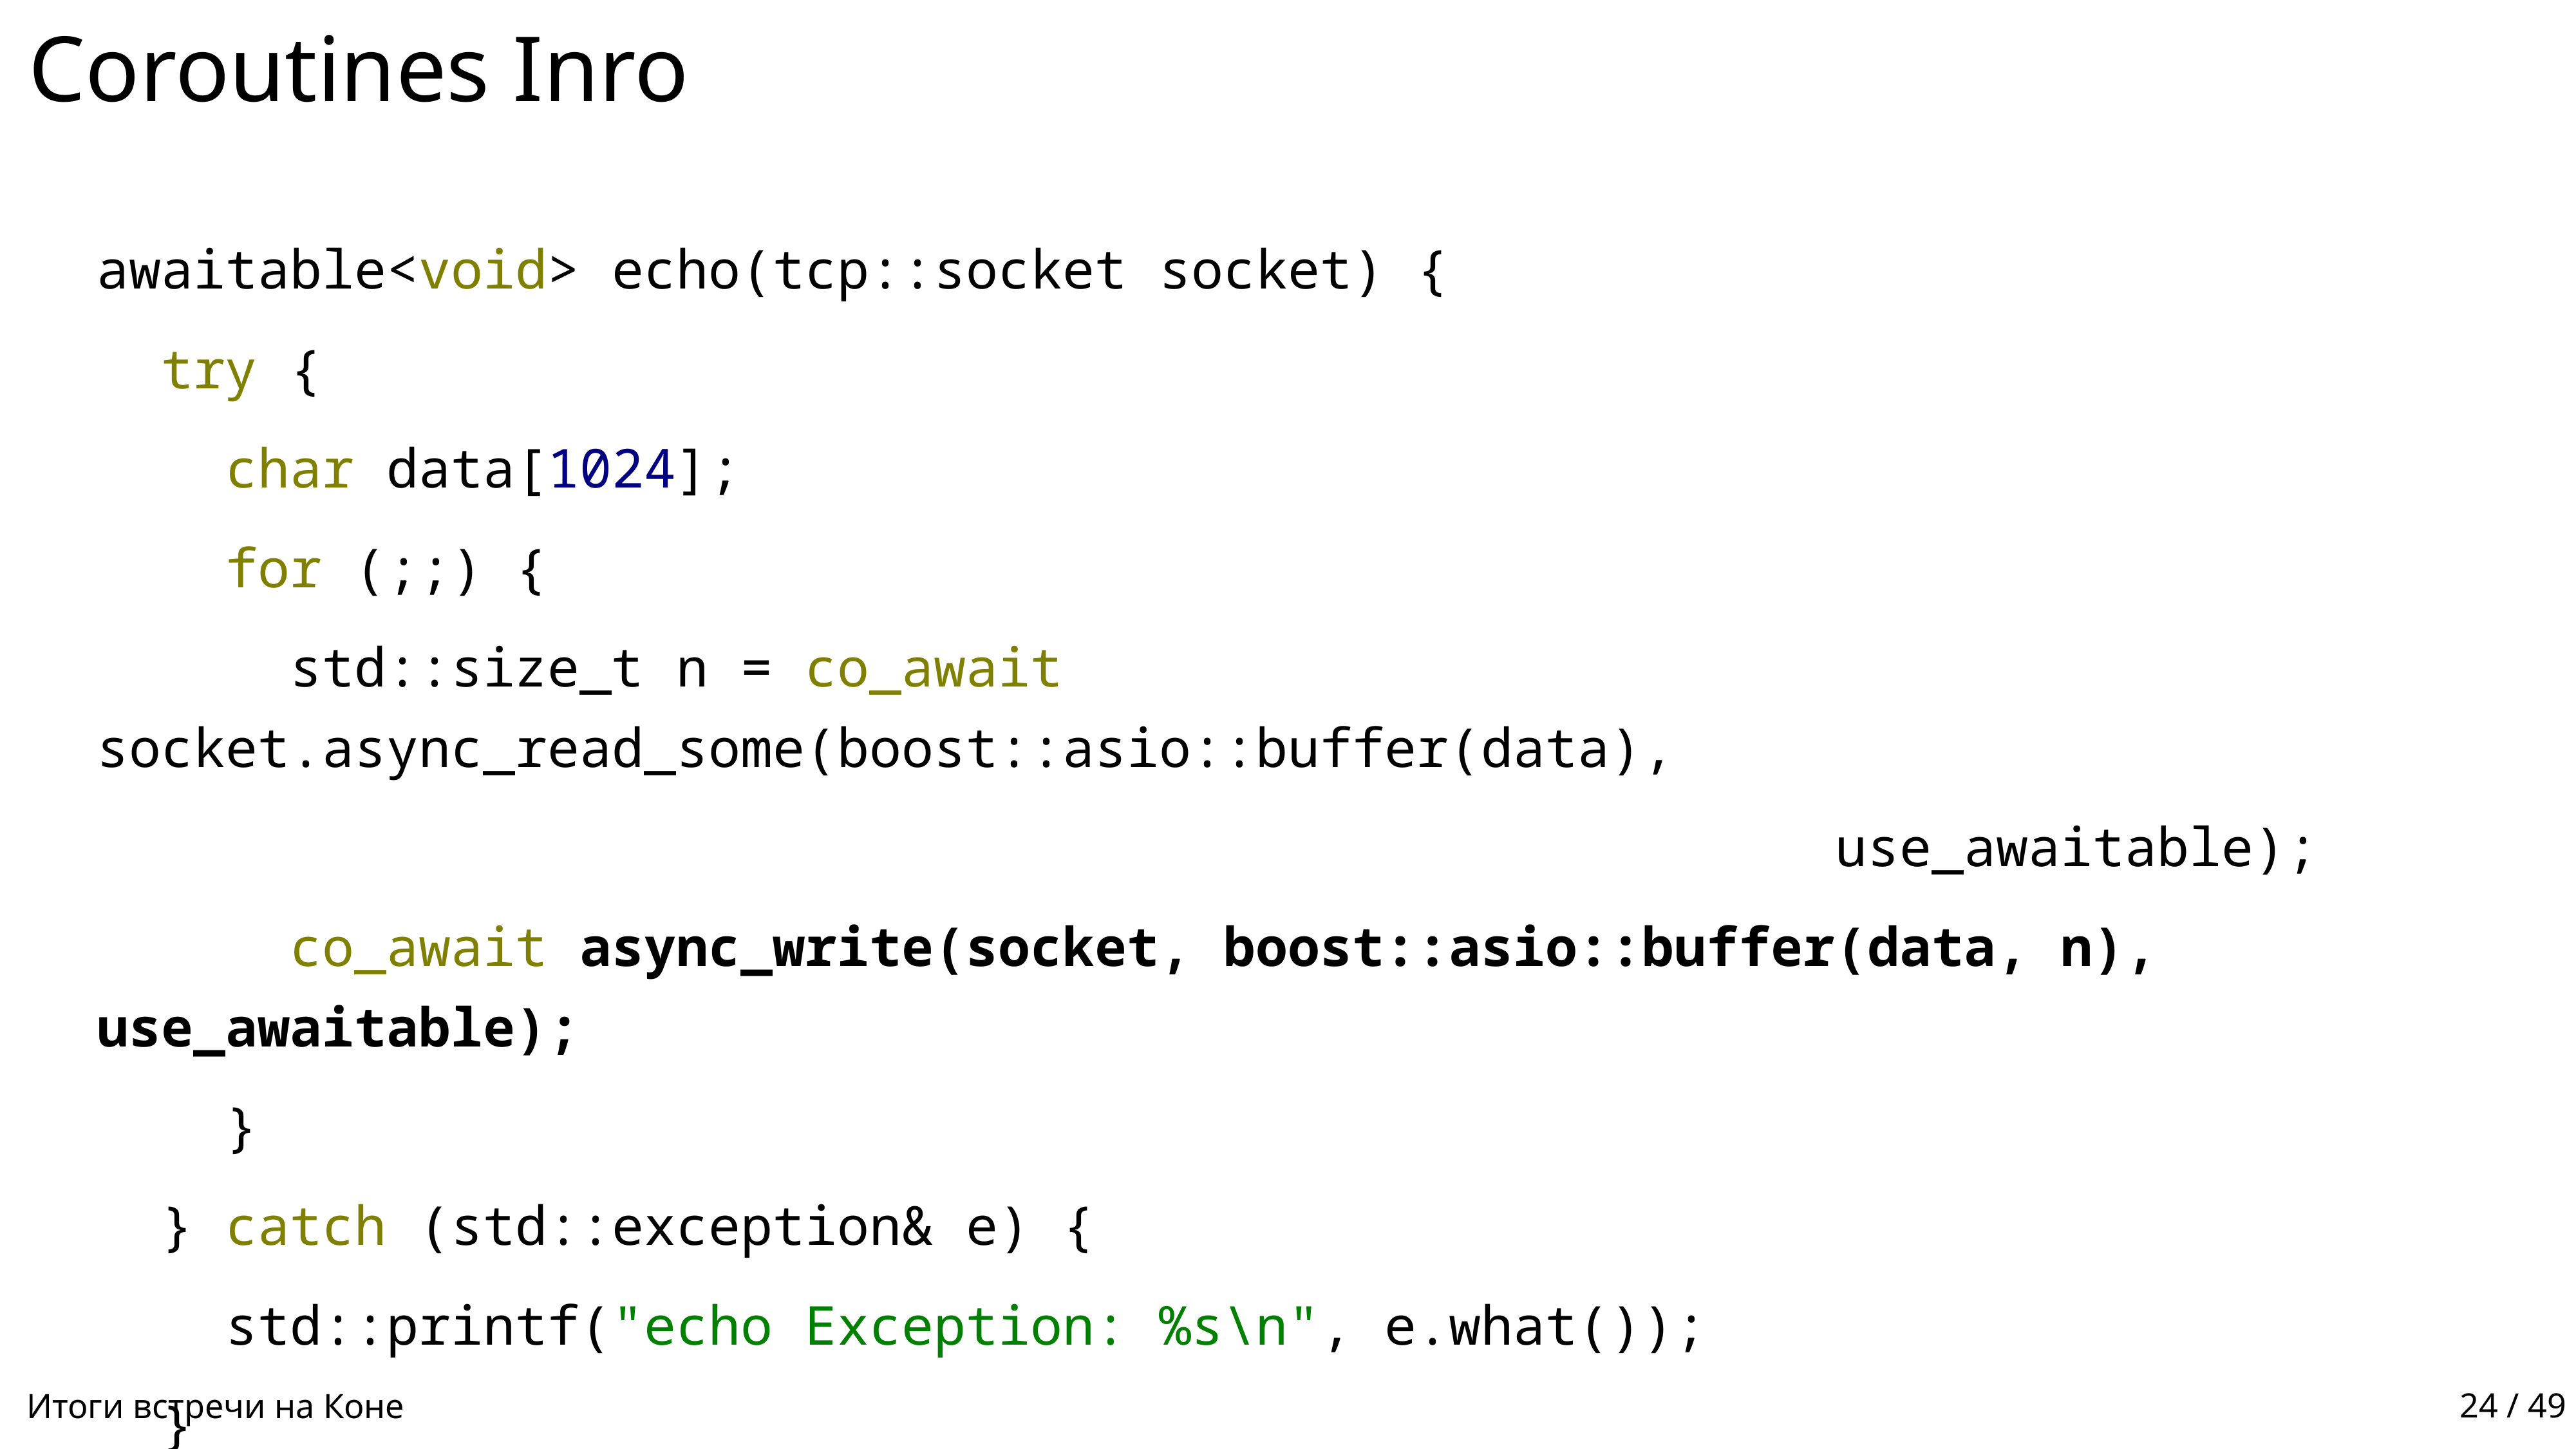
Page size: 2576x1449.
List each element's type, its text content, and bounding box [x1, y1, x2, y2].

list Итоги встречи на Коне [17, 1376, 1114, 1431]
list <number> / 49 [1479, 1376, 2576, 1431]
list awaitable<void> echo(tcp::socket socket) { try { char data[1024]; for (;;) { std::size_t n = co_await socket.async_read_some(boost::asio::buffer(data), use_awaitable); co_await async_write(socket, boost::asio::buffer(data, n), use_awaitable); } } catch (std::exception& e) { std::printf("echo Exception: %s\n", e.what()); } } [87, 214, 2550, 1382]
title Coroutines Inro [19, 19, 2550, 155]
